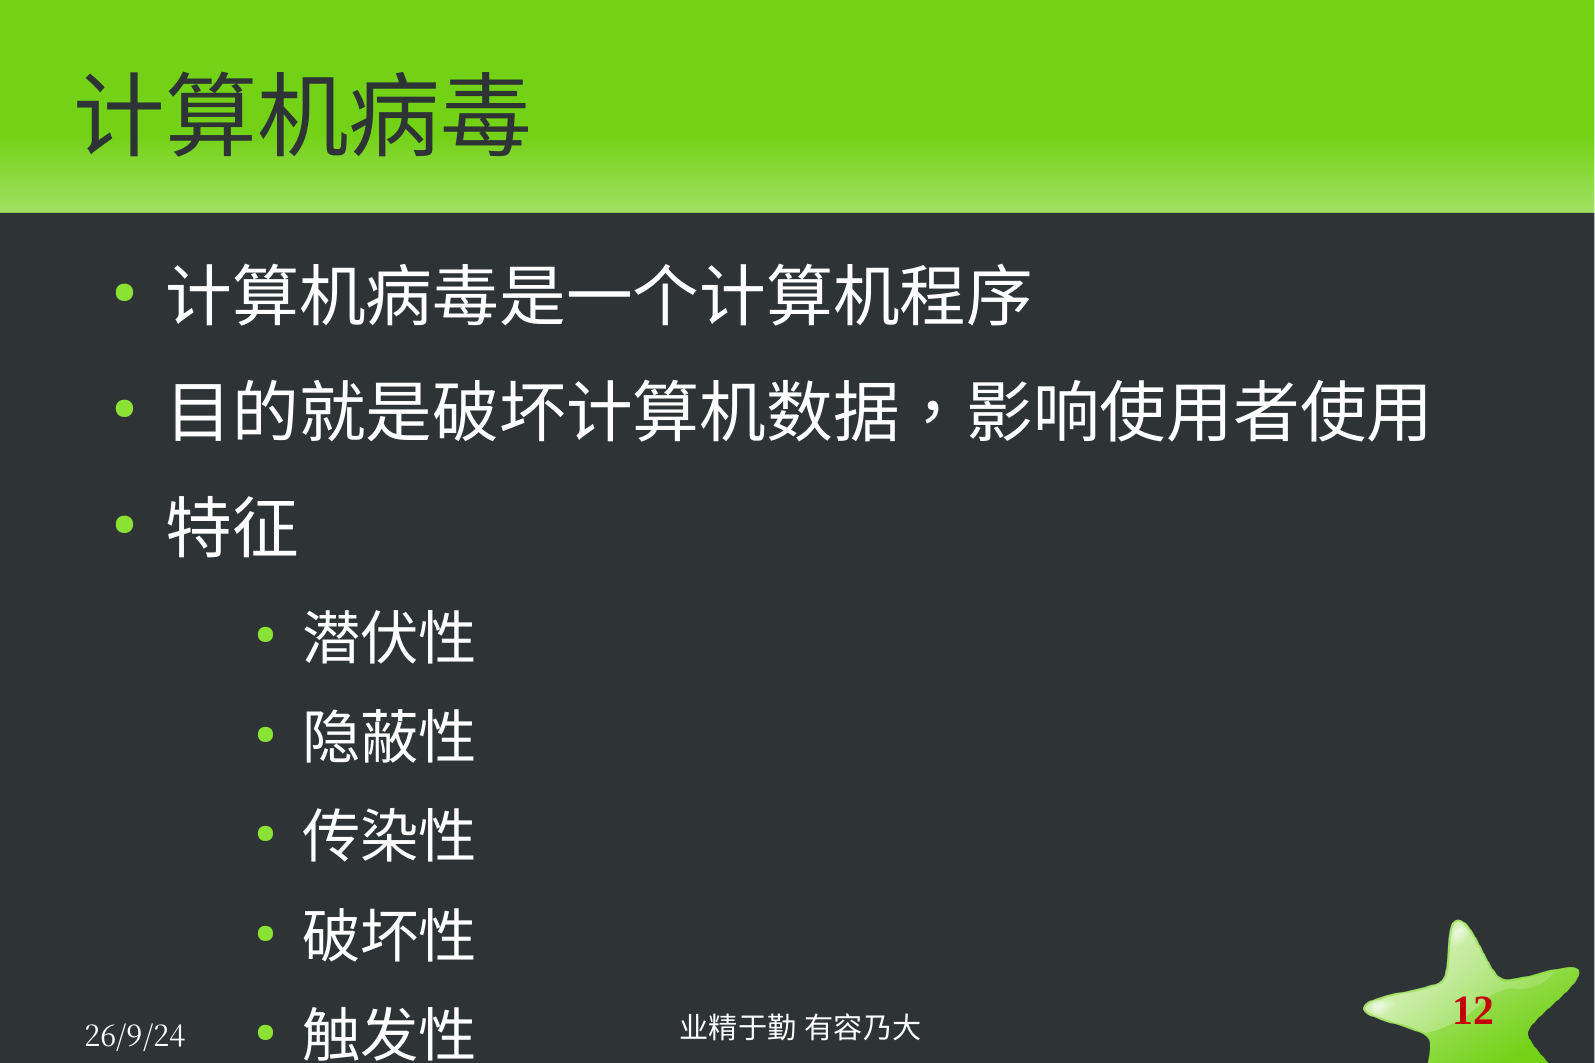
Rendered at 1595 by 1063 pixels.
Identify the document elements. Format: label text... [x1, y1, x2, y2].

list 计算机病毒是一个计算机程序 目的就是破坏计算机数据，影响使用者使用 特征 潜伏性 隐蔽性 传染性 破坏性 触发性 [79, 248, 1515, 978]
picture [0, 0, 1595, 1063]
title 计算机病毒 [74, 25, 1510, 203]
